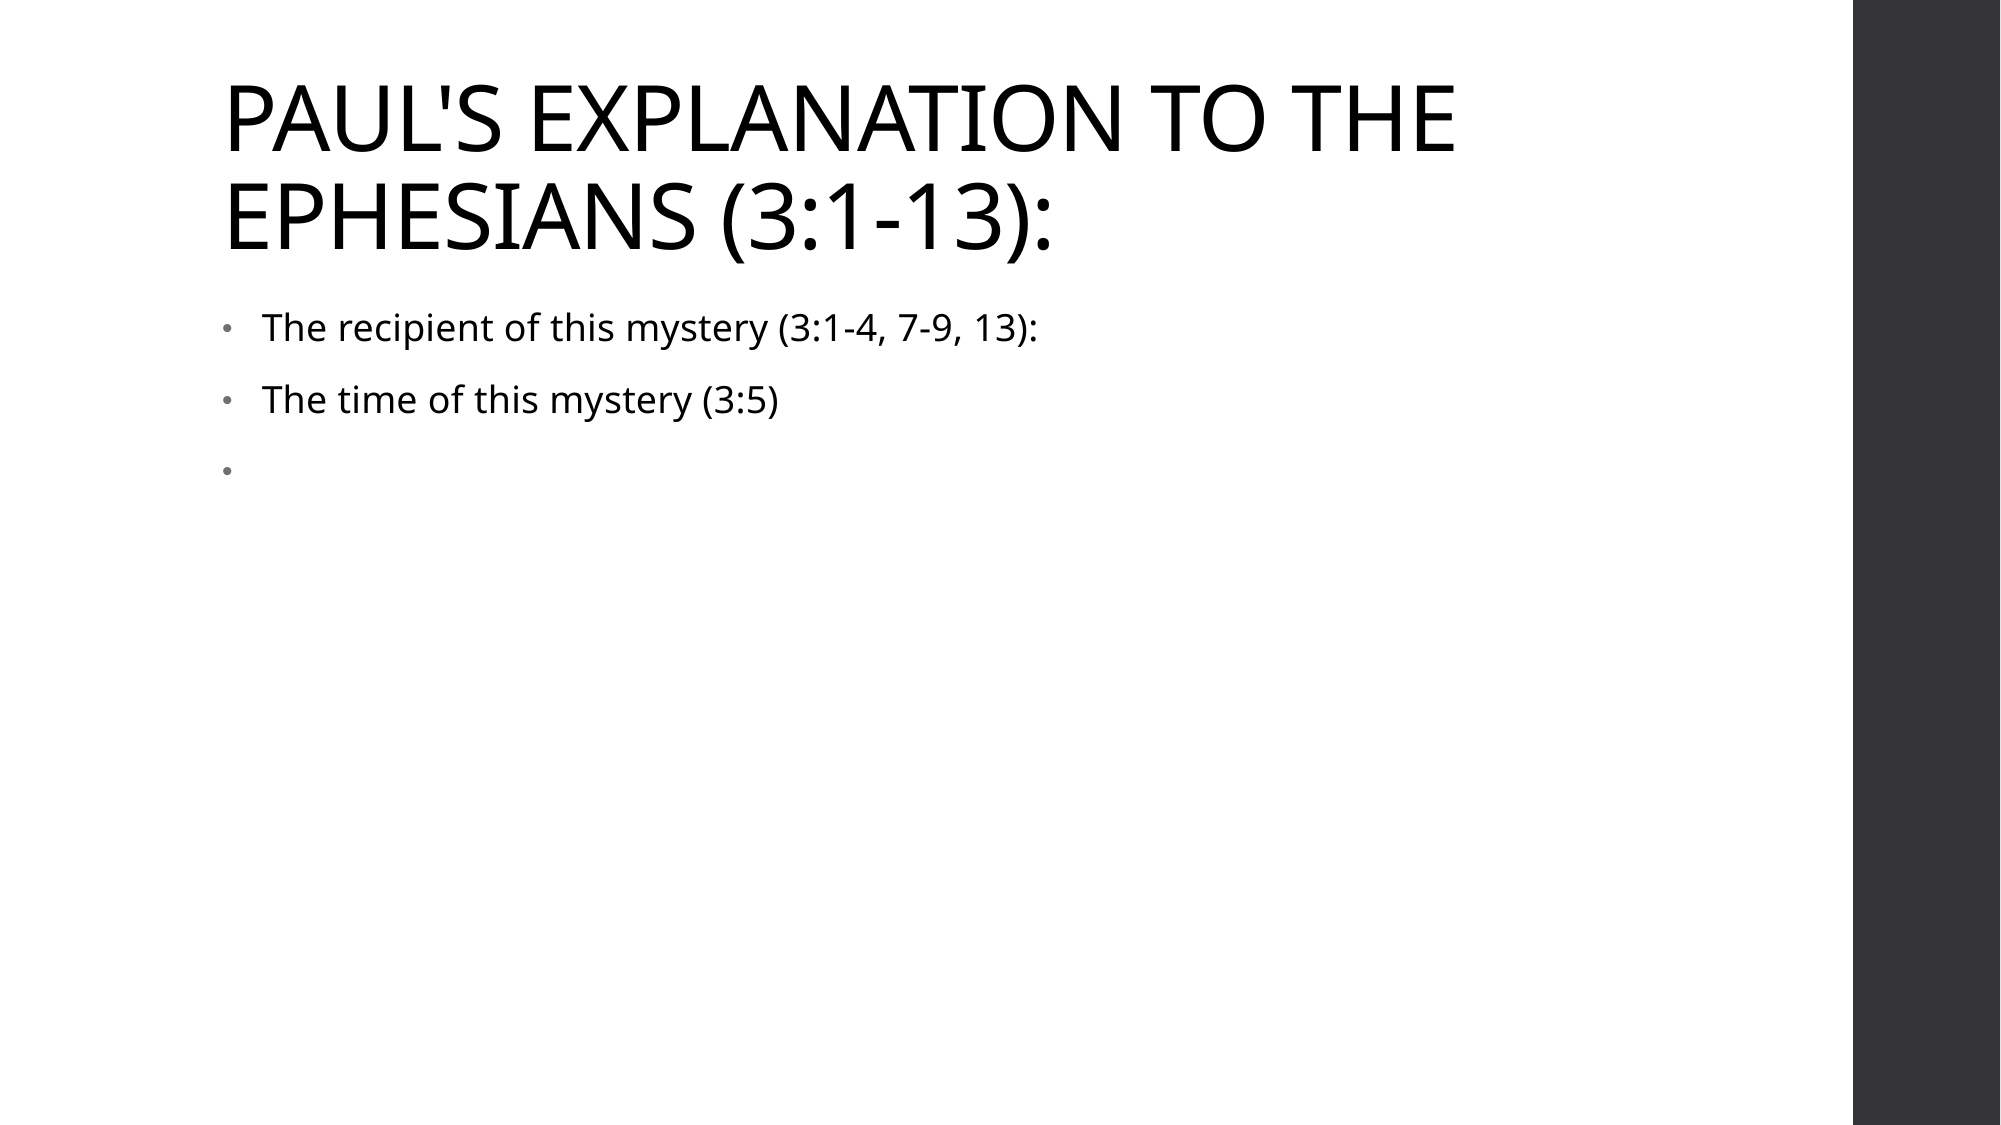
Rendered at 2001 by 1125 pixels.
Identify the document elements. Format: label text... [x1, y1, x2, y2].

list The recipient of this mystery (3:1-4, 7-9, 13): The time of this mystery (3:5) [206, 299, 1617, 1014]
title PAUL'S EXPLANATION TO THE EPHESIANS (3:1-13): [206, 60, 1797, 278]
